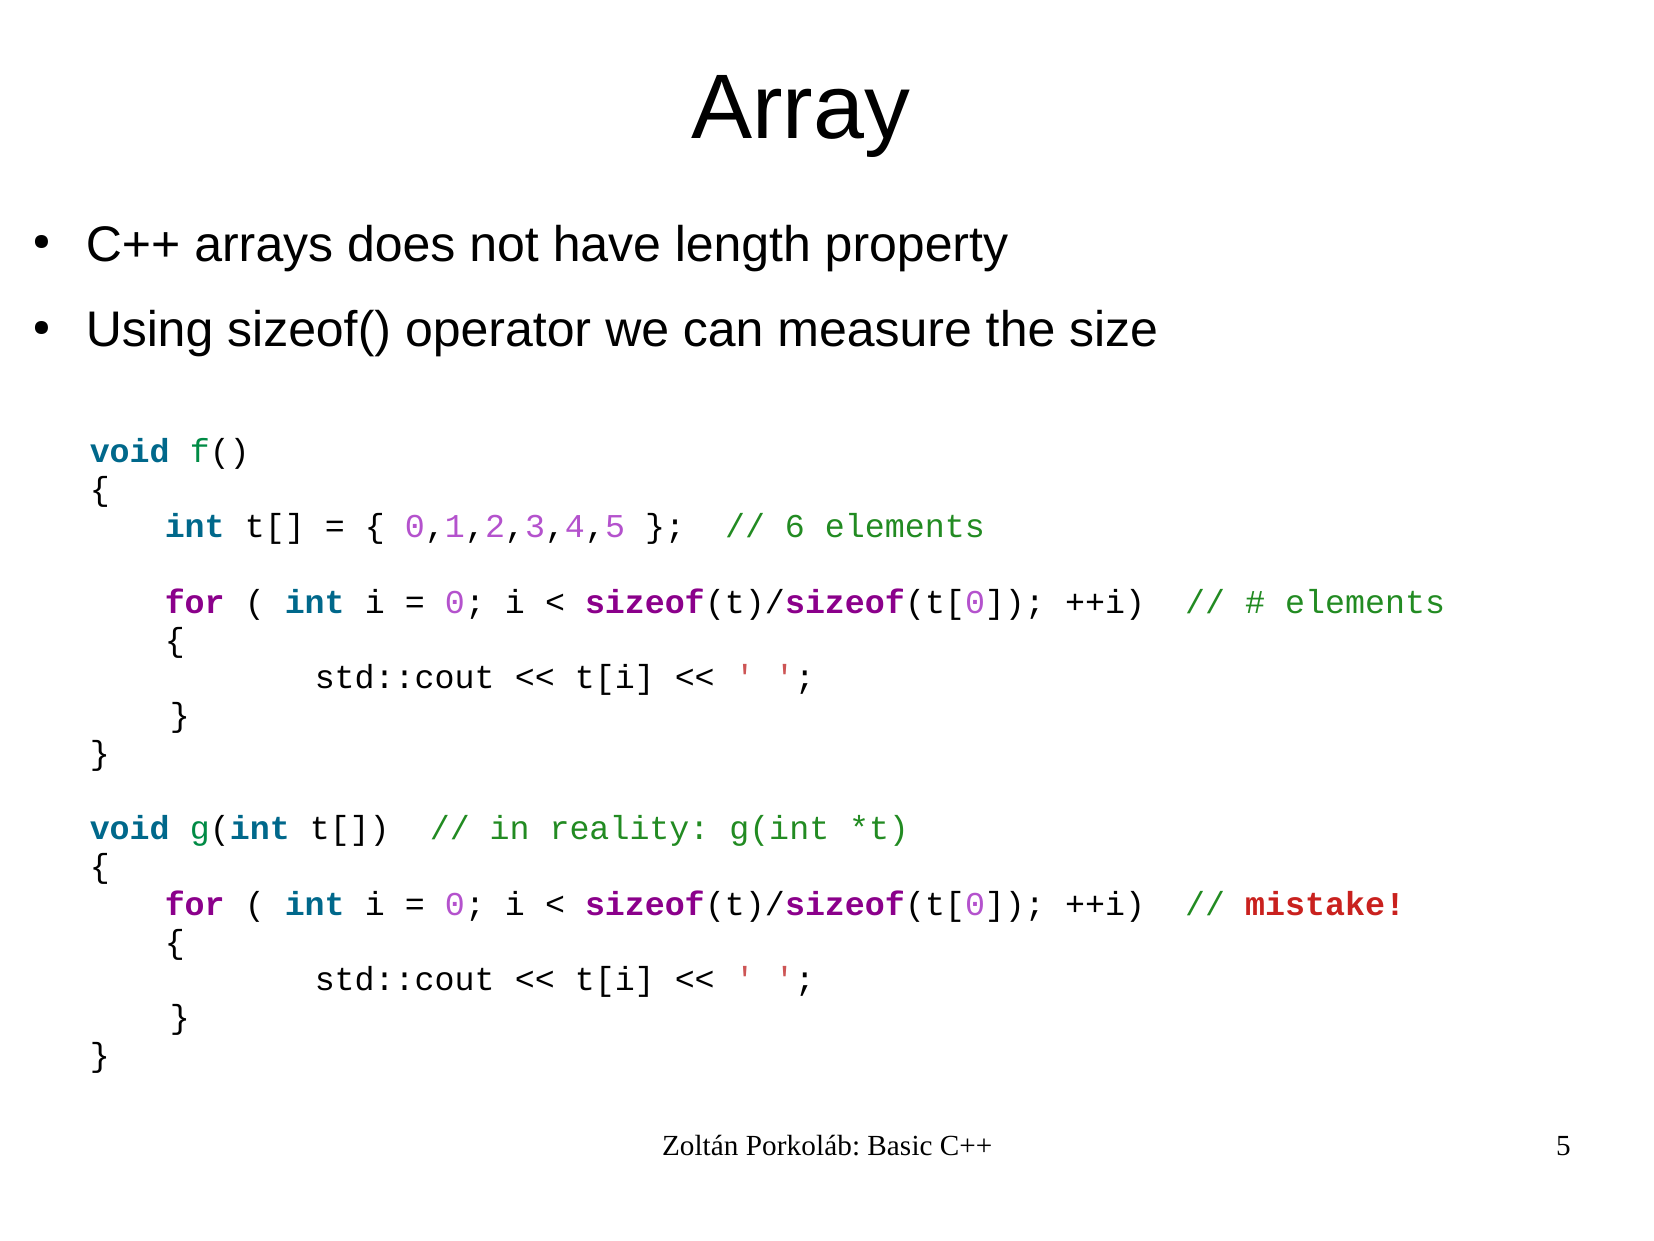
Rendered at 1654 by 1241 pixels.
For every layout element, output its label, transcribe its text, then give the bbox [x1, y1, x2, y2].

title Array [56, 2, 1546, 135]
list C++ arrays does not have length property Using sizeof() operator we can measure the size [15, 135, 1576, 391]
text_box void f() { int t[] = { 0,1,2,3,4,5 }; // 6 elements for ( int i = 0; i < sizeof(t)/sizeof(t[0]); ++i) // # elements { std::cout << t[i] << ' '; } } void g(int t[]) // in reality: g(int *t) { for ( int i = 0; i < sizeof(t)/sizeof(t[0]); ++i) // mistake! { std::cout << t[i] << ' '; } } [75, 427, 1566, 1084]
